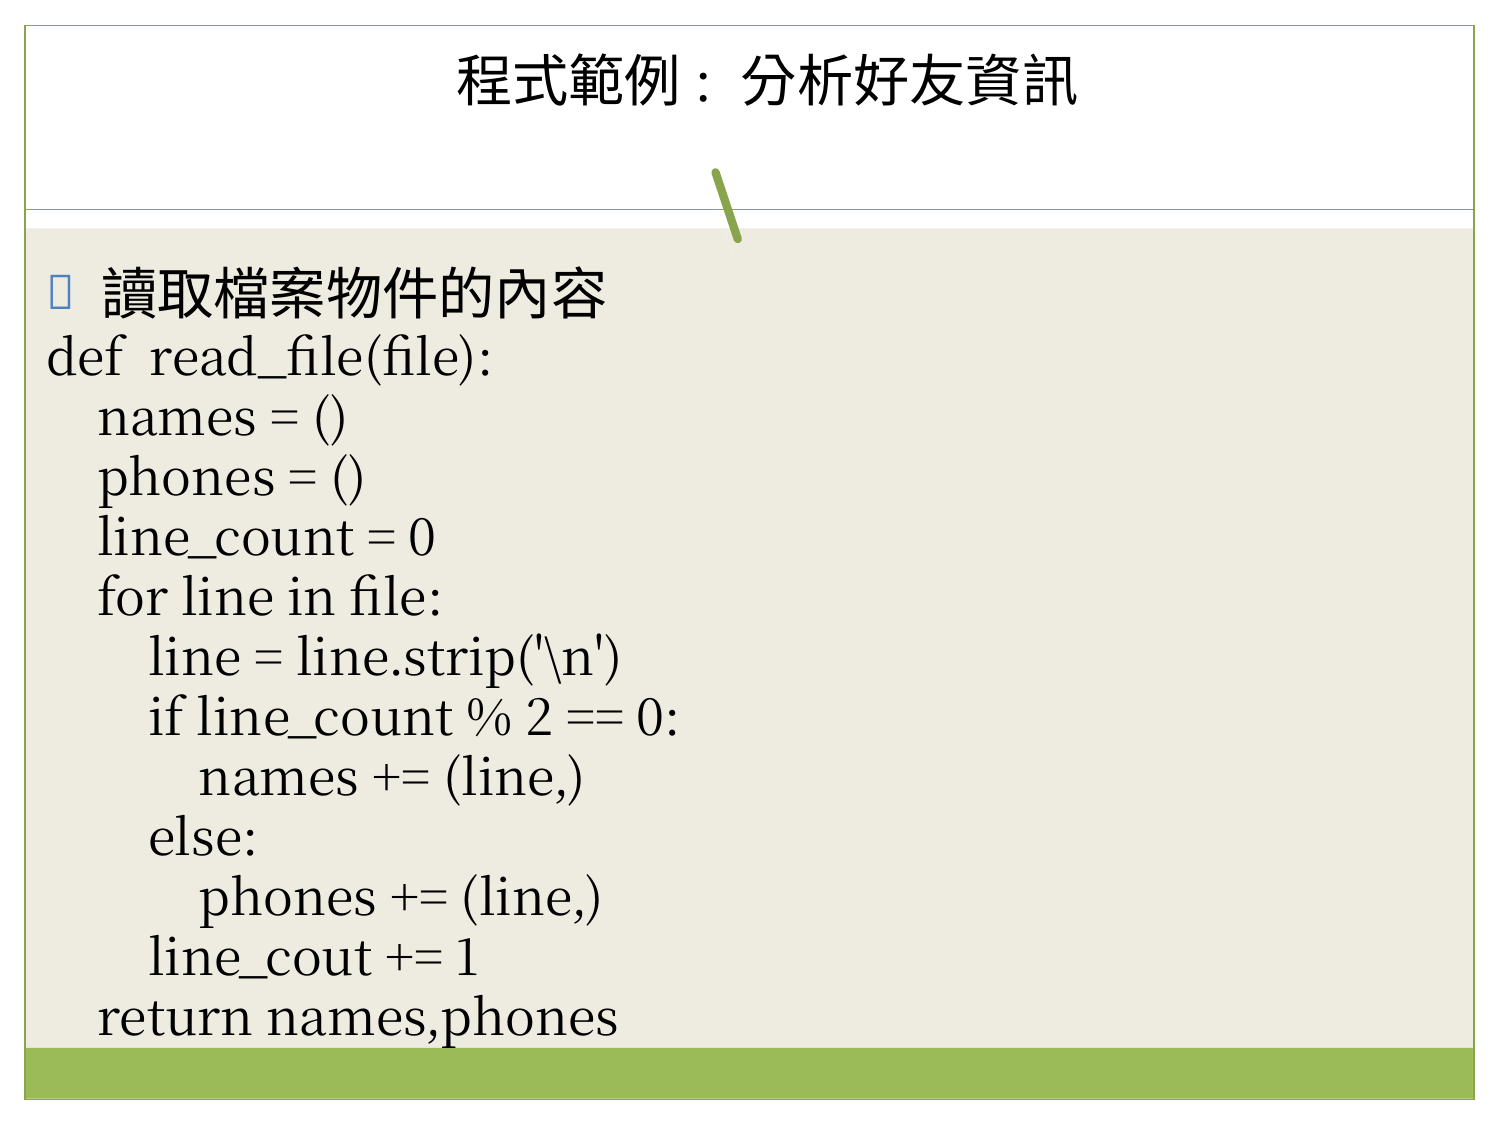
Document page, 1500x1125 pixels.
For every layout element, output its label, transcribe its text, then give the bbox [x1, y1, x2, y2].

list 讀取檔案物件的內容 def read_file(file): names = () phones = () line_count = 0 for line in file: line = line.strip('\n') if line_count % 2 == 0: names += (line,) else: phones += (line,) line_cout += 1 return names,phones [31, 250, 1427, 1001]
title 程式範例: 分析好友資訊 [49, 37, 1450, 162]
